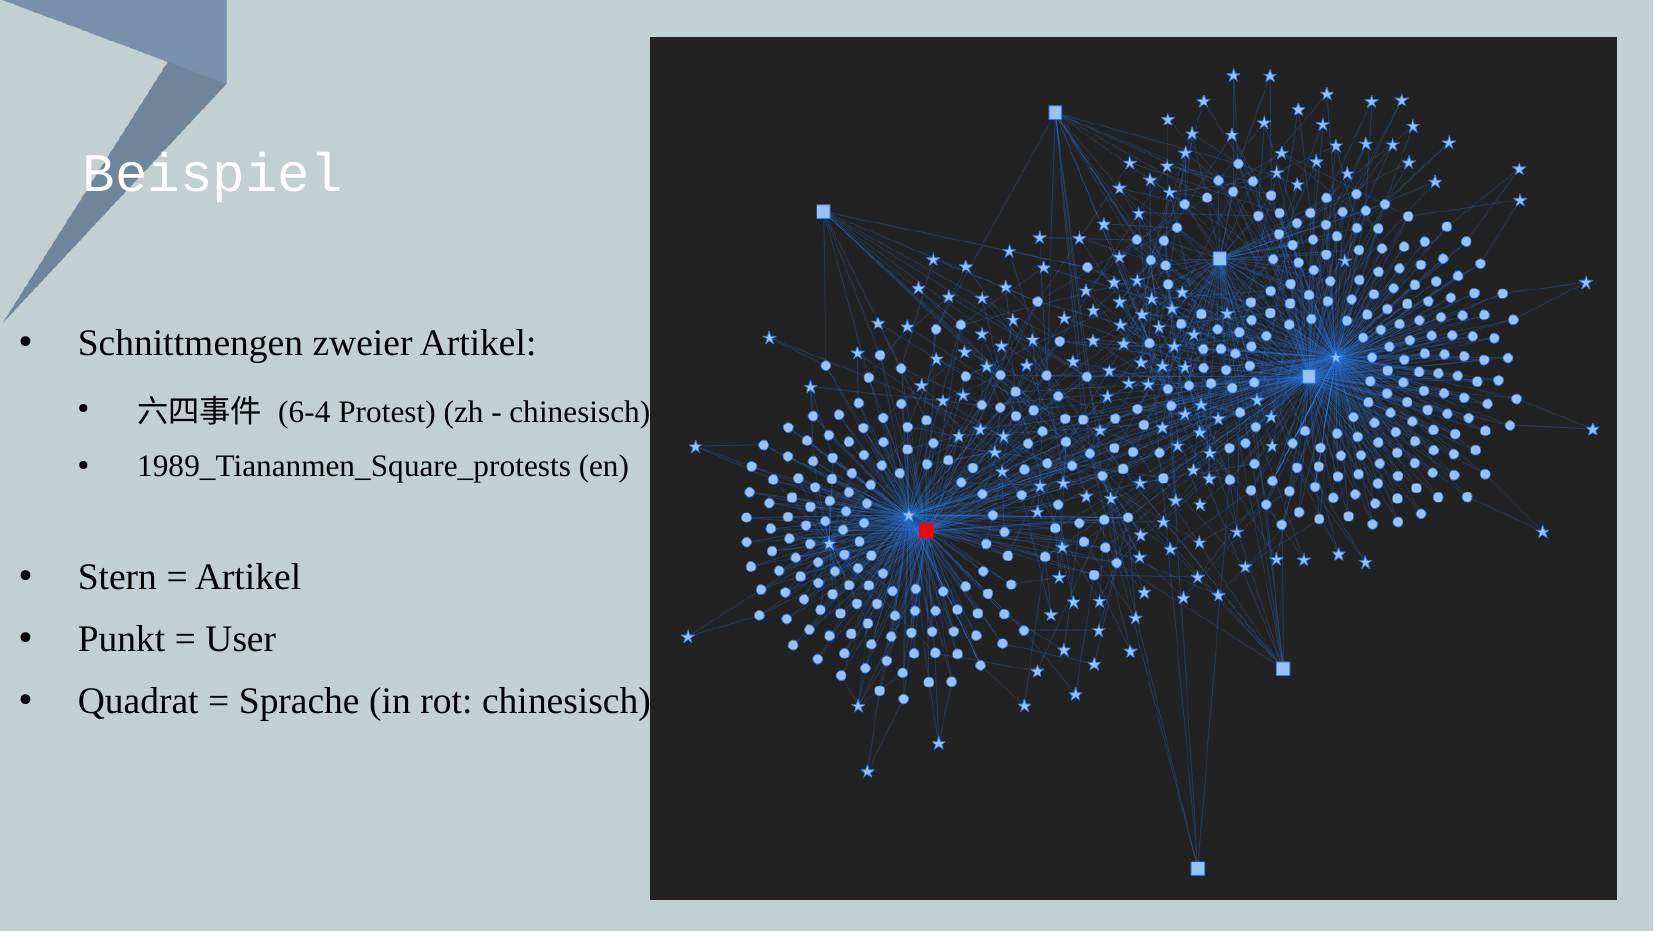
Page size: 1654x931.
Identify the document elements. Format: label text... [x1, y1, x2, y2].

picture [0, 0, 1654, 931]
title Beispiel [82, 99, 650, 255]
text_box Schnittmengen zweier Artikel: 六四事件 (6-4 Protest) (zh - chinesisch) 1989_Tiananmen_Square_protests (en) Stern = Artikel Punkt = User Quadrat = Sprache (in rot: chinesisch) [4, 294, 1092, 782]
